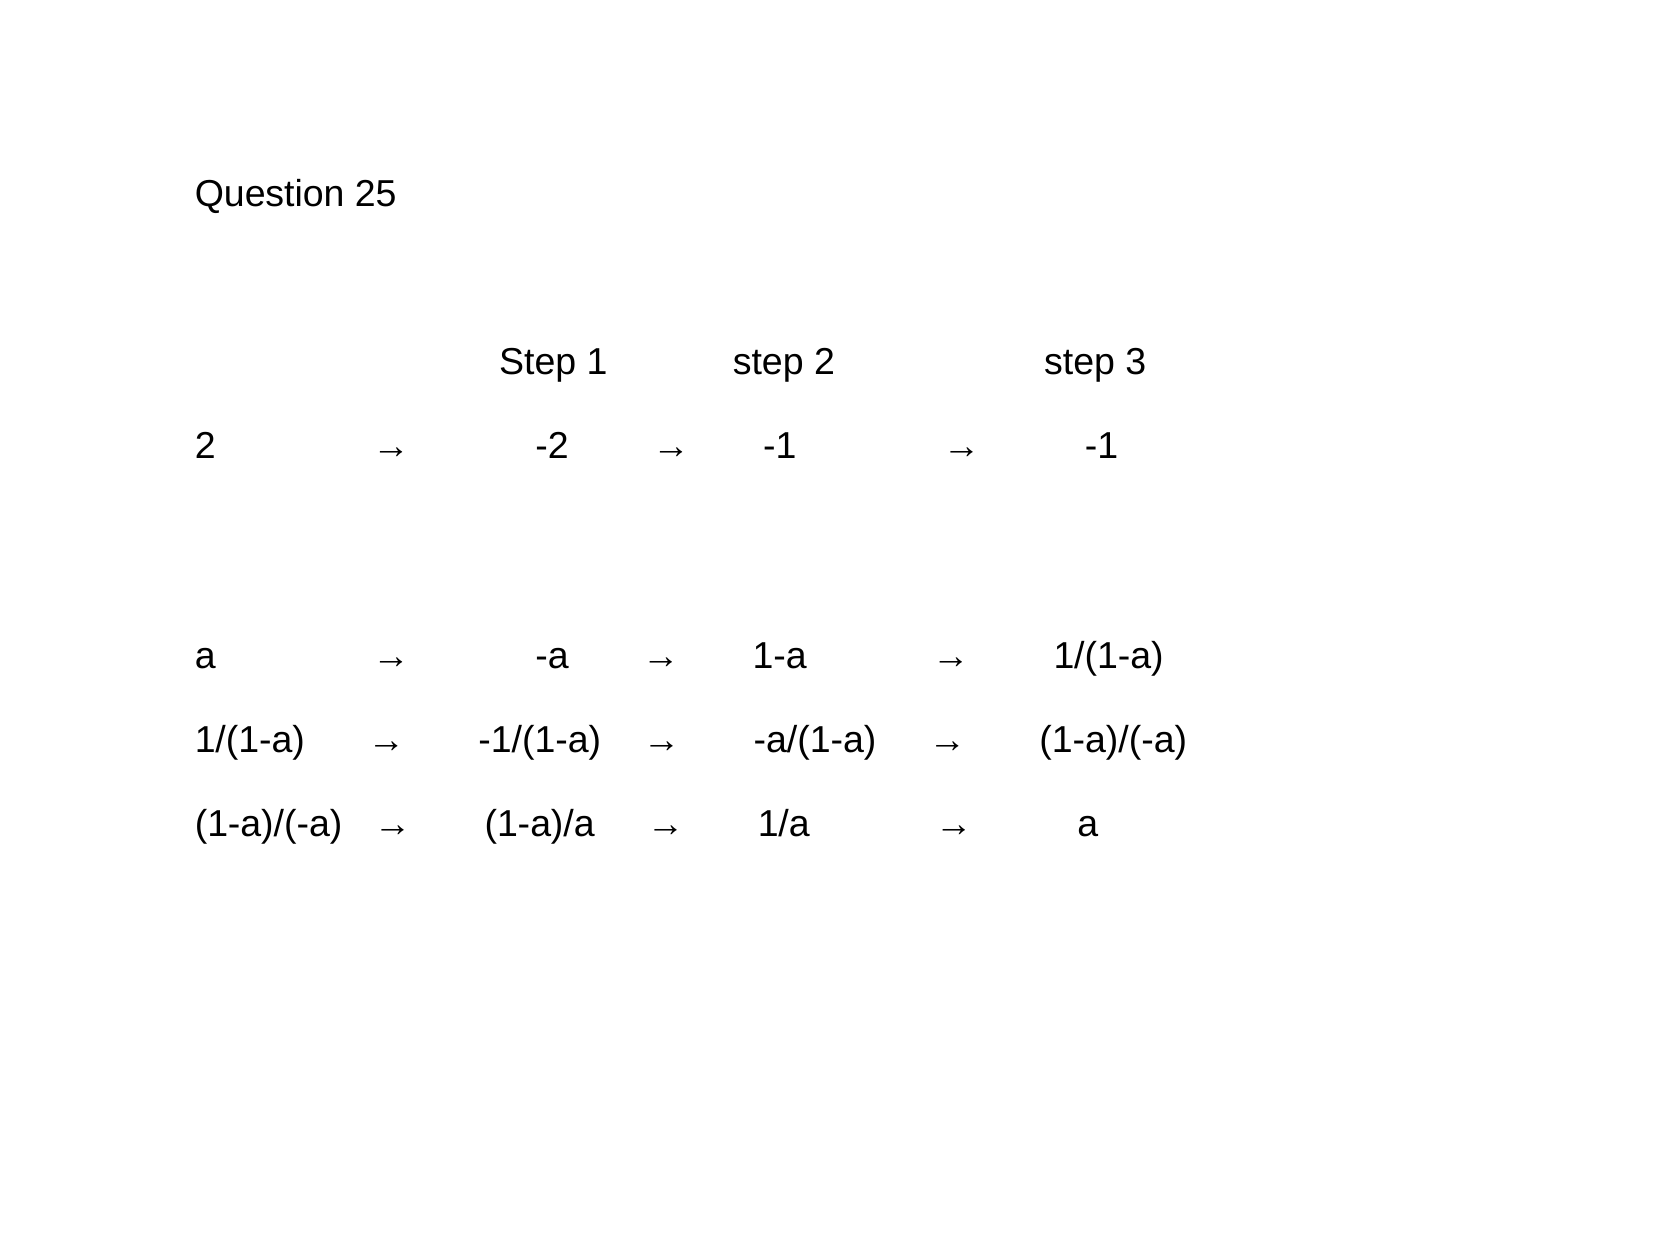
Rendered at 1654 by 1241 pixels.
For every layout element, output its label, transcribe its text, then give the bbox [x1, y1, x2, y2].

text_box Question 25 Step 1 step 2 step 3 2 → -2 → -1 → -1 a → -a → 1-a → 1/(1-a) 1/(1-a) → -1/(1-a) → -a/(1-a) → (1-a)/(-a) (1-a)/(-a) → (1-a)/a → 1/a → a [180, 165, 1225, 853]
